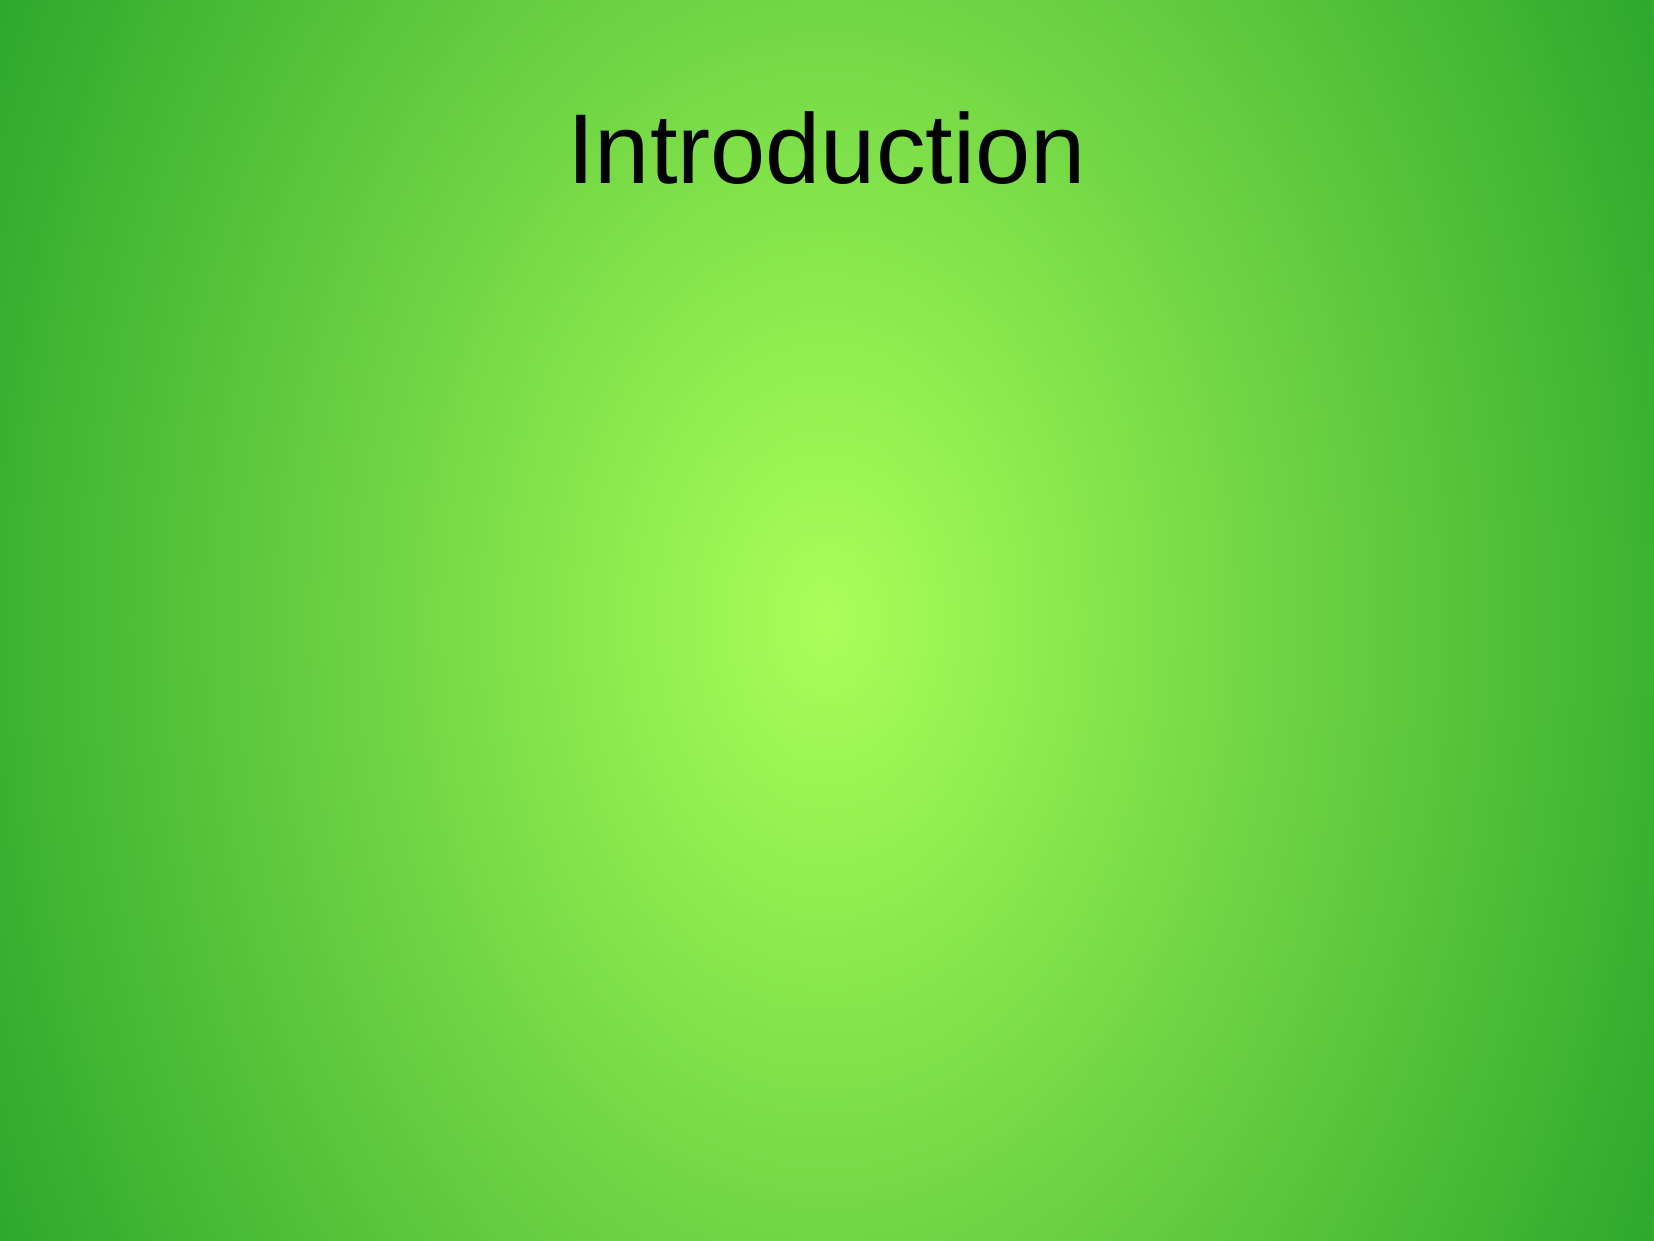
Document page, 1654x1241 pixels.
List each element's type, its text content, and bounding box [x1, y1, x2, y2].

title Introduction [82, 47, 1571, 252]
